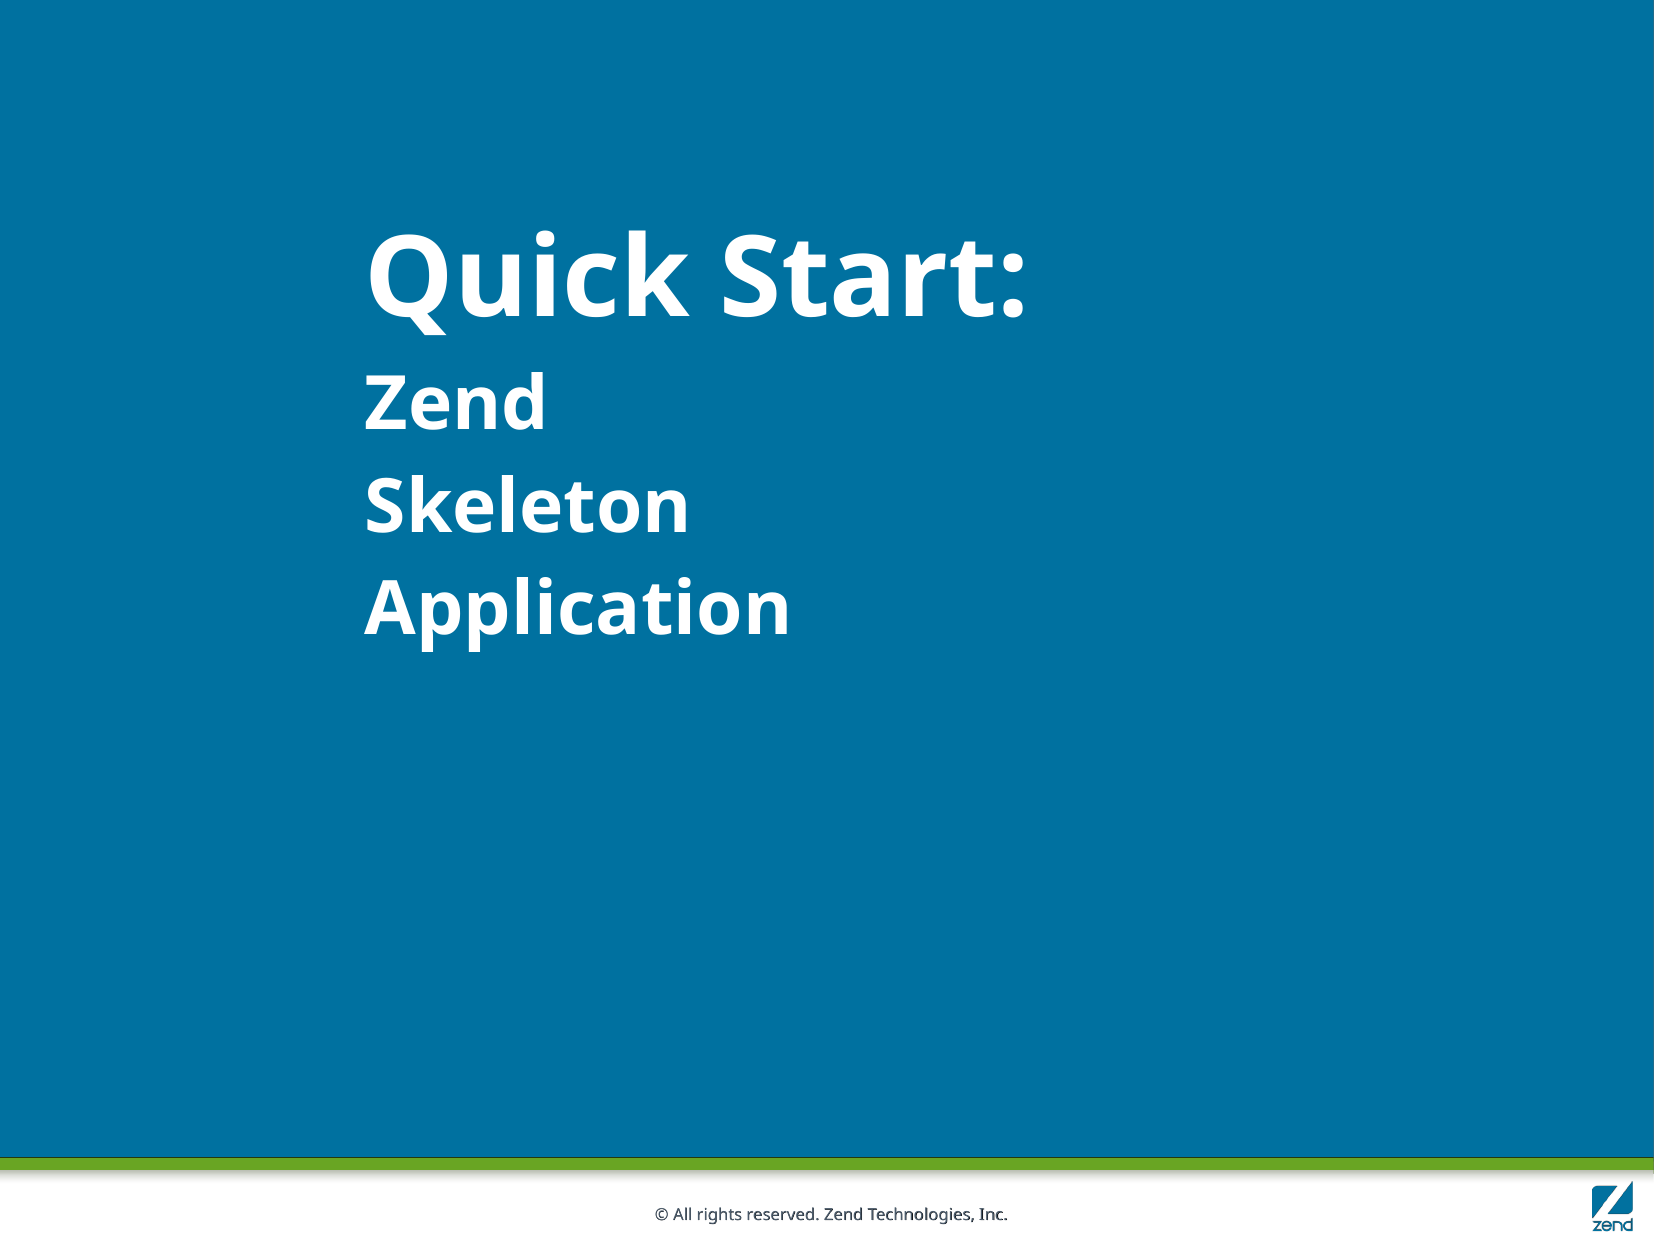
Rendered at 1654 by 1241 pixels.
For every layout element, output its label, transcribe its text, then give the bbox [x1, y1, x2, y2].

title Quick Start: Zend Skeleton Application [364, 263, 1330, 657]
picture [0, 1170, 1654, 1232]
